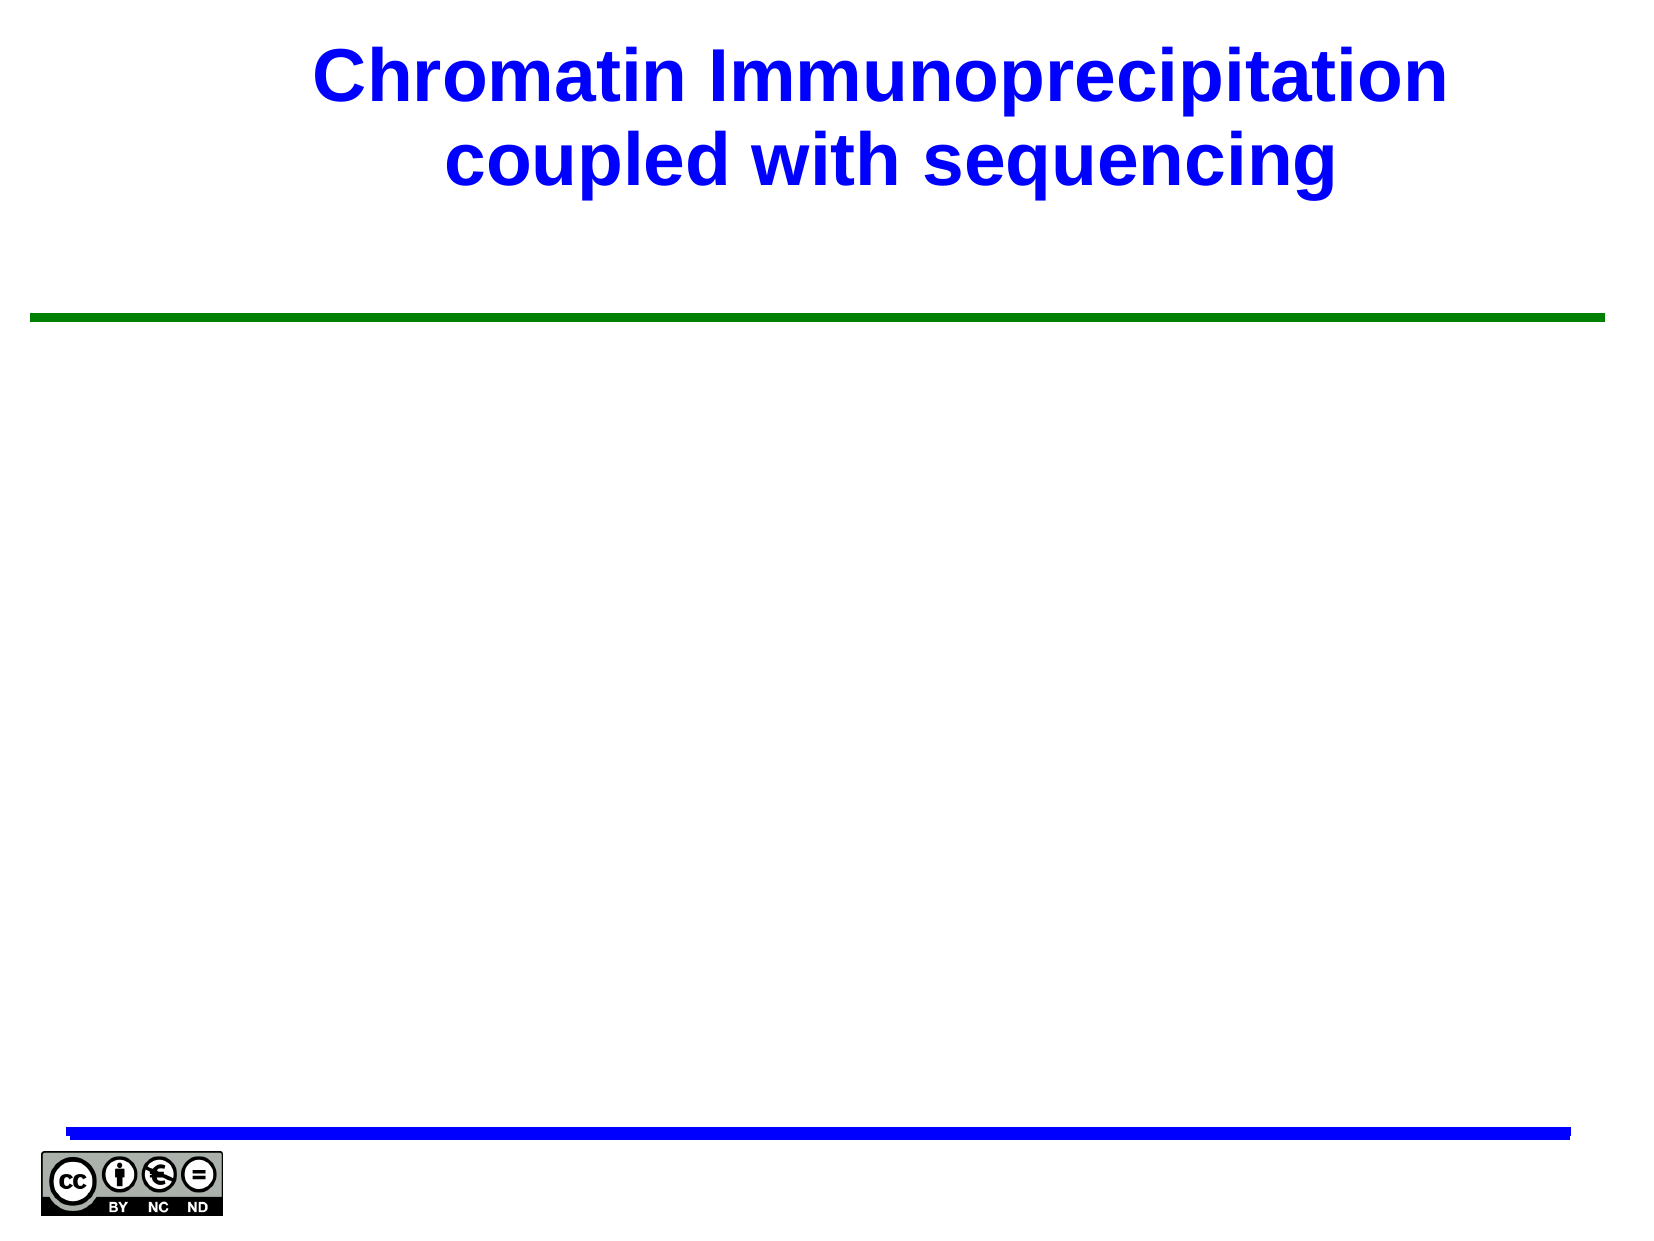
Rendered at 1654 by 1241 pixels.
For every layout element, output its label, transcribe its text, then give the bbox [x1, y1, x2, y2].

picture [41, 1151, 223, 1216]
title Chromatin Immunoprecipitation coupled with sequencing [147, 13, 1636, 222]
